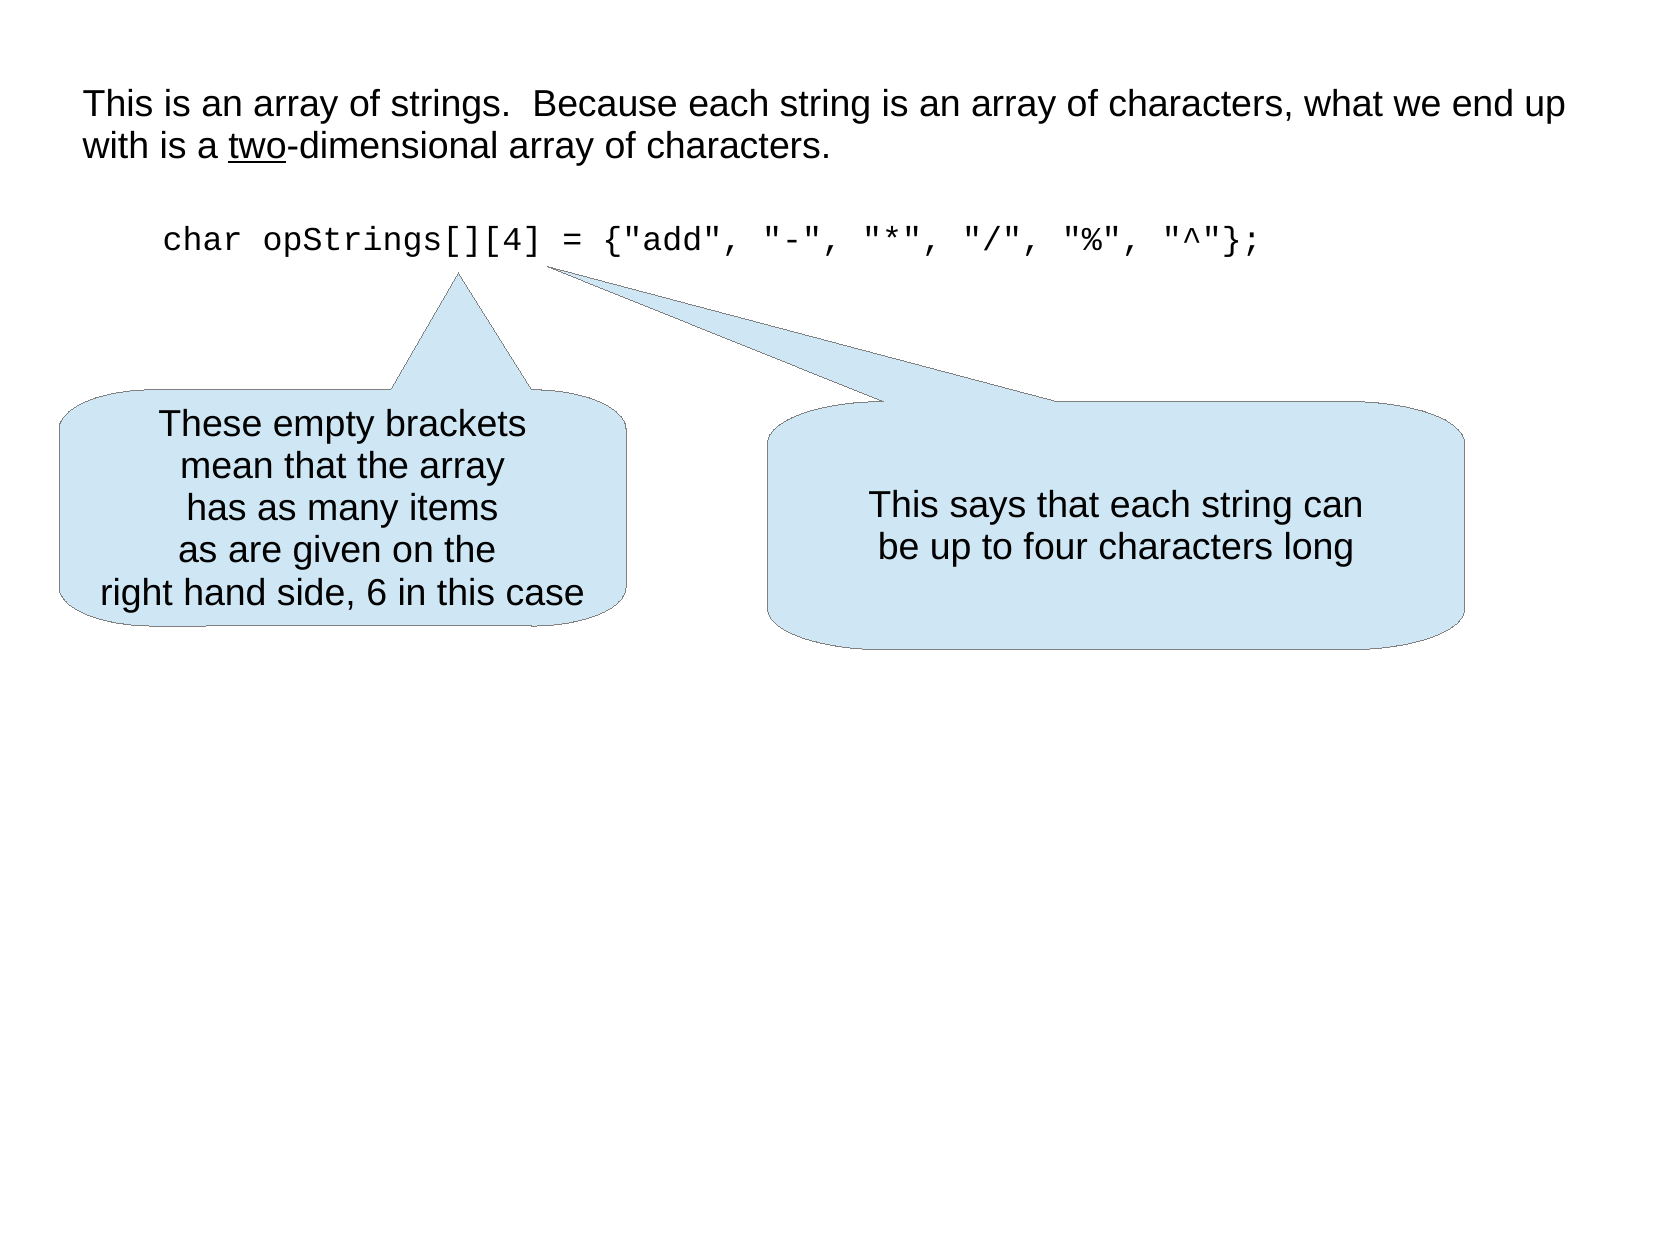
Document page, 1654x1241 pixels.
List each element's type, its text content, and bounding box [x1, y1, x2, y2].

subtitle This is an array of strings. Because each string is an array of characters, what we end up with is a two-dimensional array of characters. char opStrings[][4] = {"add", "-", "*", "/", "%", "^"}; [82, 82, 1583, 1158]
text_box These empty brackets mean that the array has as many items as are given on the right hand side, 6 in this case [59, 272, 627, 627]
text_box This says that each string can be up to four characters long [547, 266, 1465, 650]
